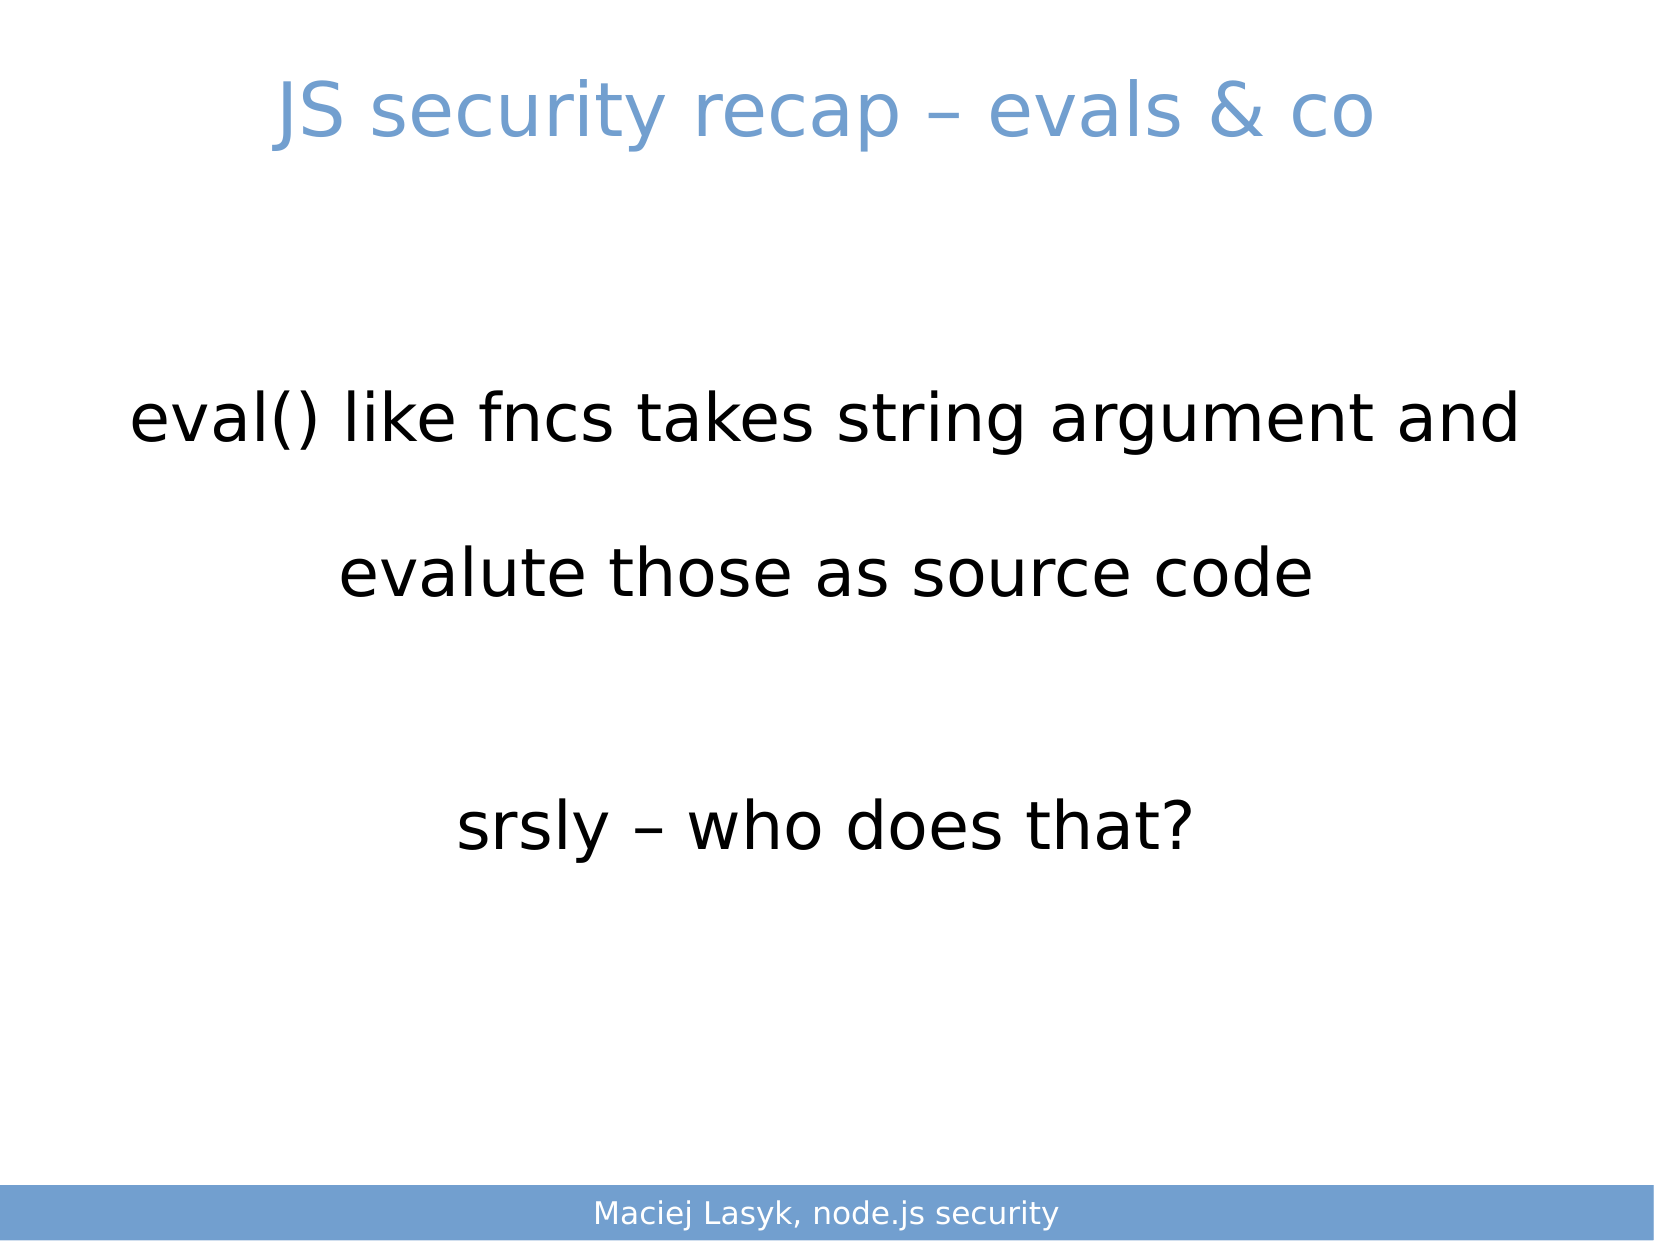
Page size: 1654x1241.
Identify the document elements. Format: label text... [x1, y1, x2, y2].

text_box srsly – who does that? [441, 780, 1213, 873]
text_box eval() like fncs takes string argument and evalute those as source code [115, 294, 1539, 543]
text_box [0, 1185, 1654, 1241]
text_box JS security recap – evals & co [261, 60, 1393, 163]
text_box Maciej Lasyk, node.js security [578, 1188, 1076, 1240]
